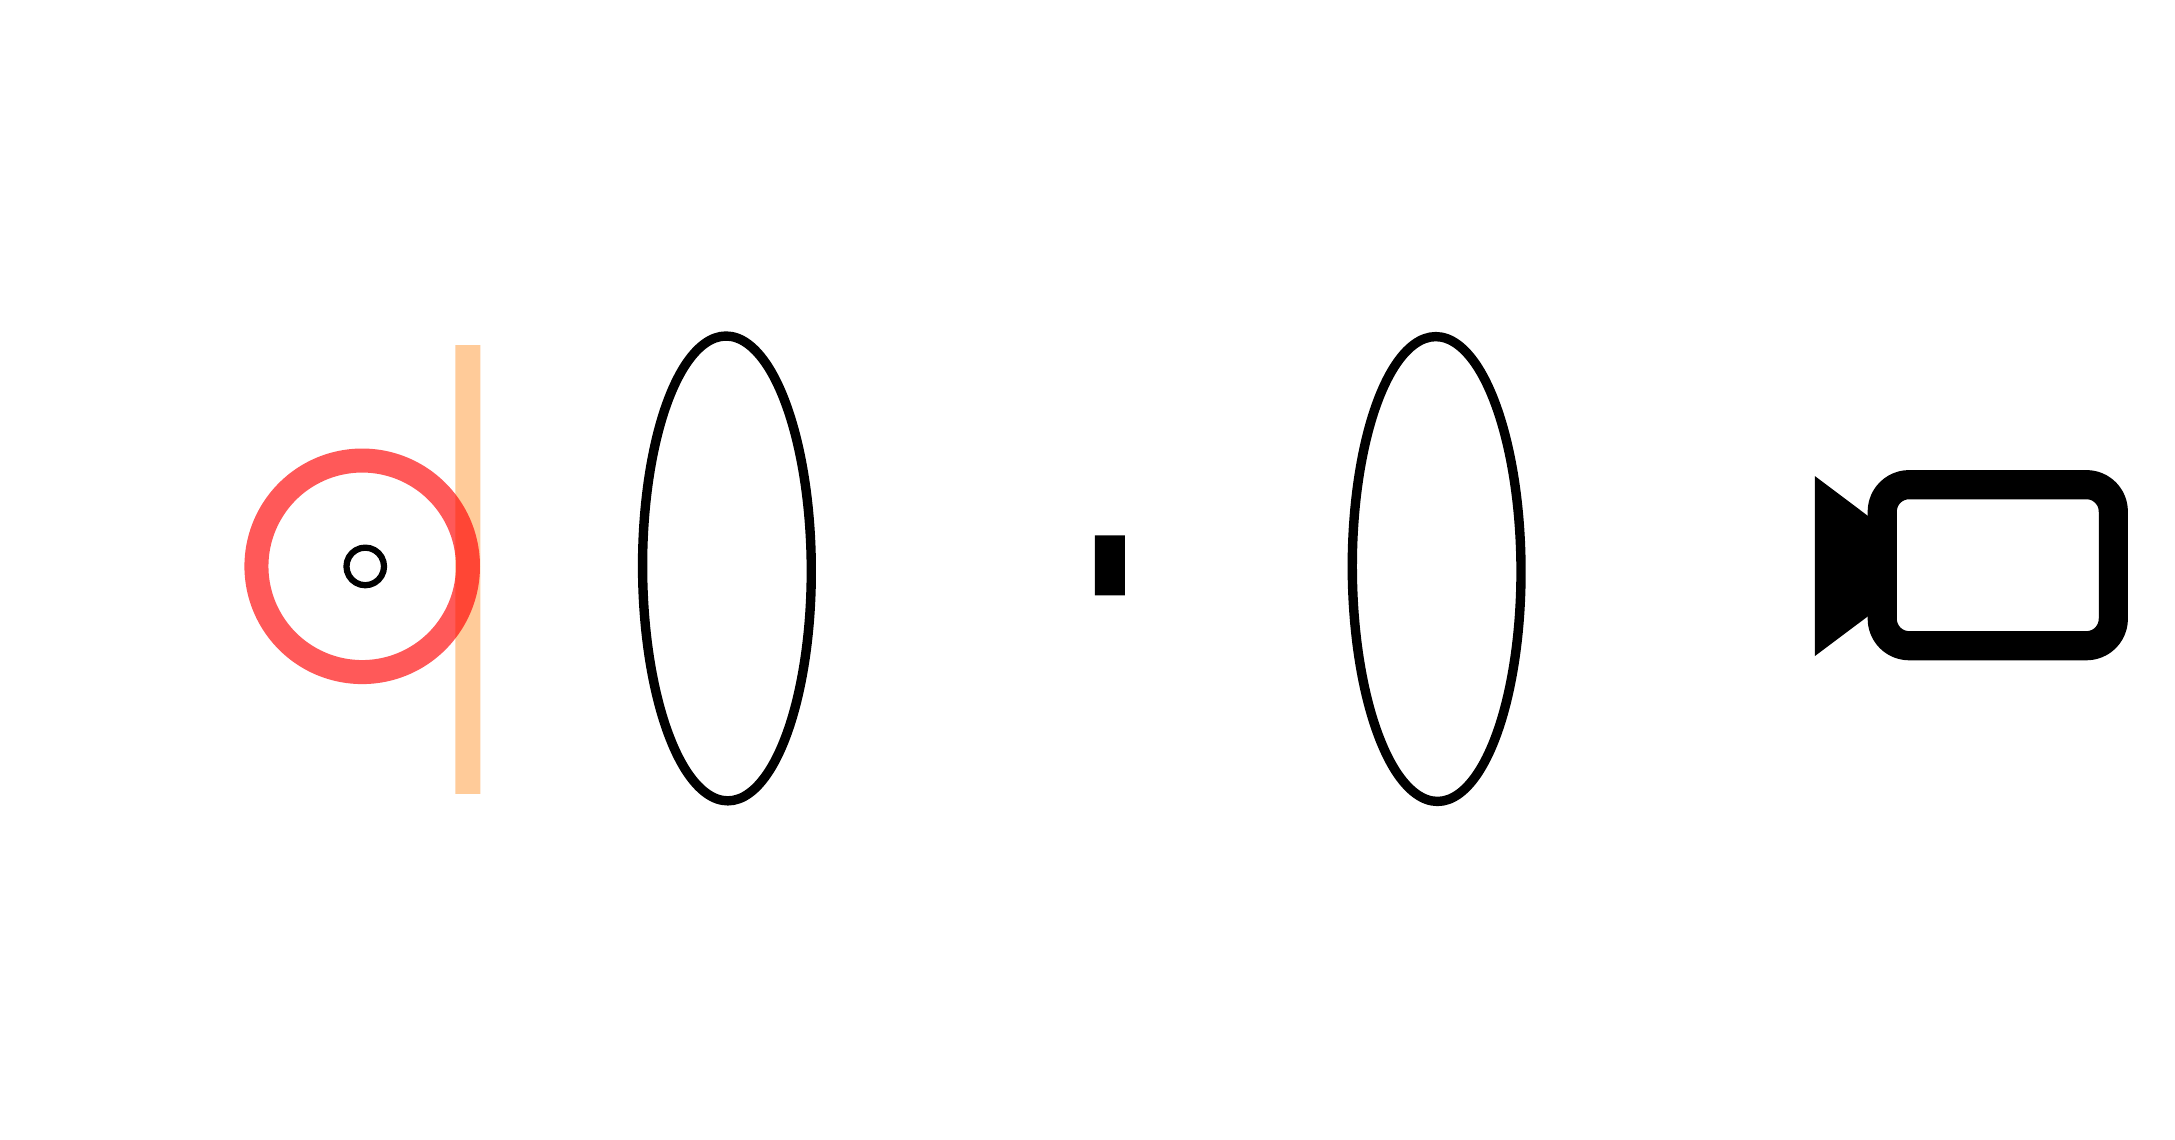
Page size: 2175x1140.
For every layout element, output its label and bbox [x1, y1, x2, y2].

text_box [1094, 535, 1125, 596]
text_box [1882, 484, 2114, 646]
text_box [1814, 476, 1875, 657]
text_box [1352, 336, 1522, 802]
text_box [642, 336, 812, 801]
text_box [244, 448, 481, 685]
